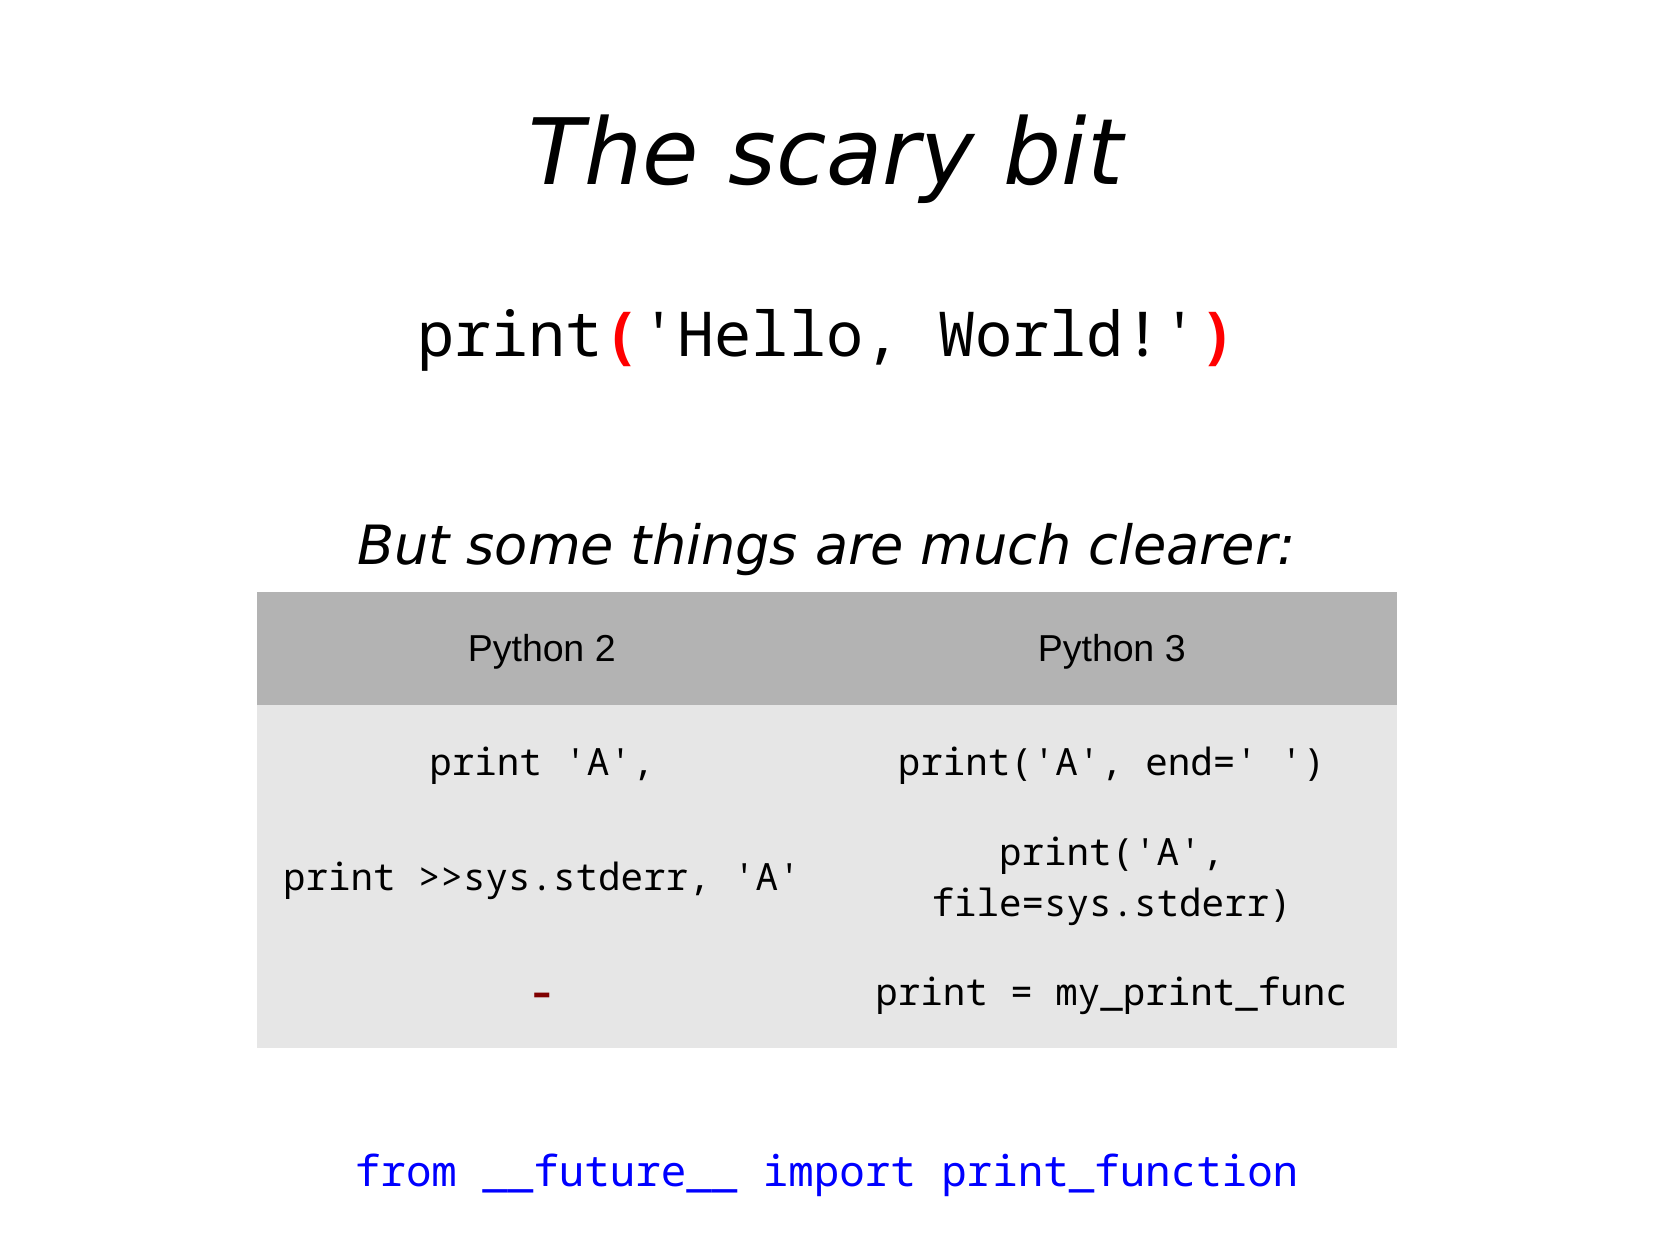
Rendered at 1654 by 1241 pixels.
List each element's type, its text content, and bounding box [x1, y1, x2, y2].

table_cell print('A', end=' ') [827, 705, 1397, 818]
table_cell print 'A', [257, 705, 827, 818]
table_header Python 2 [257, 592, 827, 705]
table_cell – [257, 935, 827, 1048]
table_cell print >>sys.stderr, 'A' [257, 818, 827, 935]
table_cell print = my_print_func [827, 935, 1397, 1048]
list print('Hello, World!') But some things are much clearer: from __future__ import print_function [82, 290, 1571, 1205]
table_header Python 3 [827, 592, 1397, 705]
title The scary bit [82, 49, 1571, 257]
table_cell print('A', file=sys.stderr) [827, 818, 1397, 935]
